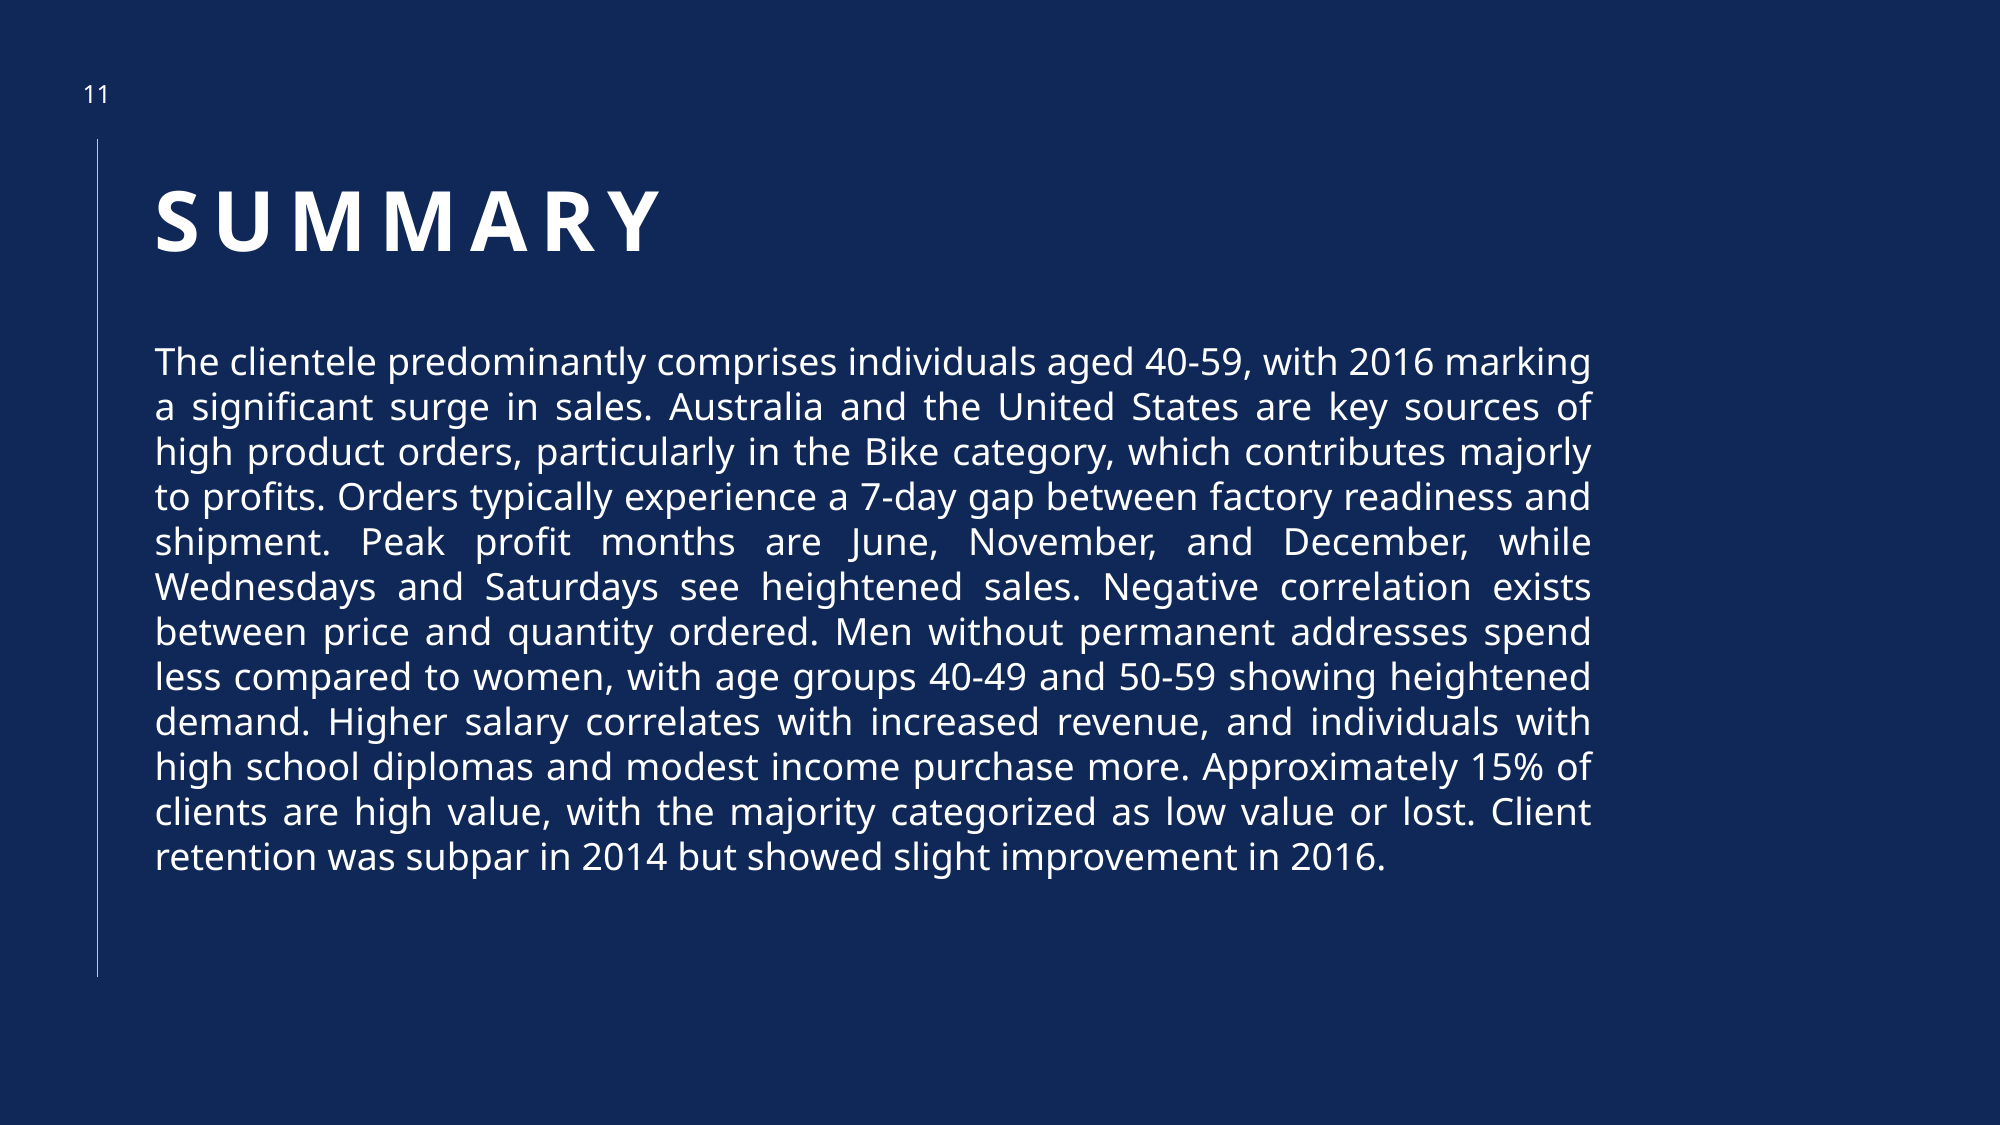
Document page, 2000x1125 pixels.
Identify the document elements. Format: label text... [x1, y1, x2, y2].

slide_number 11 [53, 67, 140, 119]
text_box The clientele predominantly comprises individuals aged 40-59, with 2016 marking a significant surge in sales. Australia and the United States are key sources of high product orders, particularly in the Bike category, which contributes majorly to profits. Orders typically experience a 7-day gap between factory readiness and shipment. Peak profit months are June, November, and December, while Wednesdays and Saturdays see heightened sales. Negative correlation exists between price and quantity ordered. Men without permanent addresses spend less compared to women, with age groups 40-49 and 50-59 showing heightened demand. Higher salary correlates with increased revenue, and individuals with high school diplomas and modest income purchase more. Approximately 15% of clients are high value, with the majority categorized as low value or lost. Client retention was subpar in 2014 but showed slight improvement in 2016. [139, 330, 1609, 845]
title SUMMARY [139, 136, 1925, 312]
